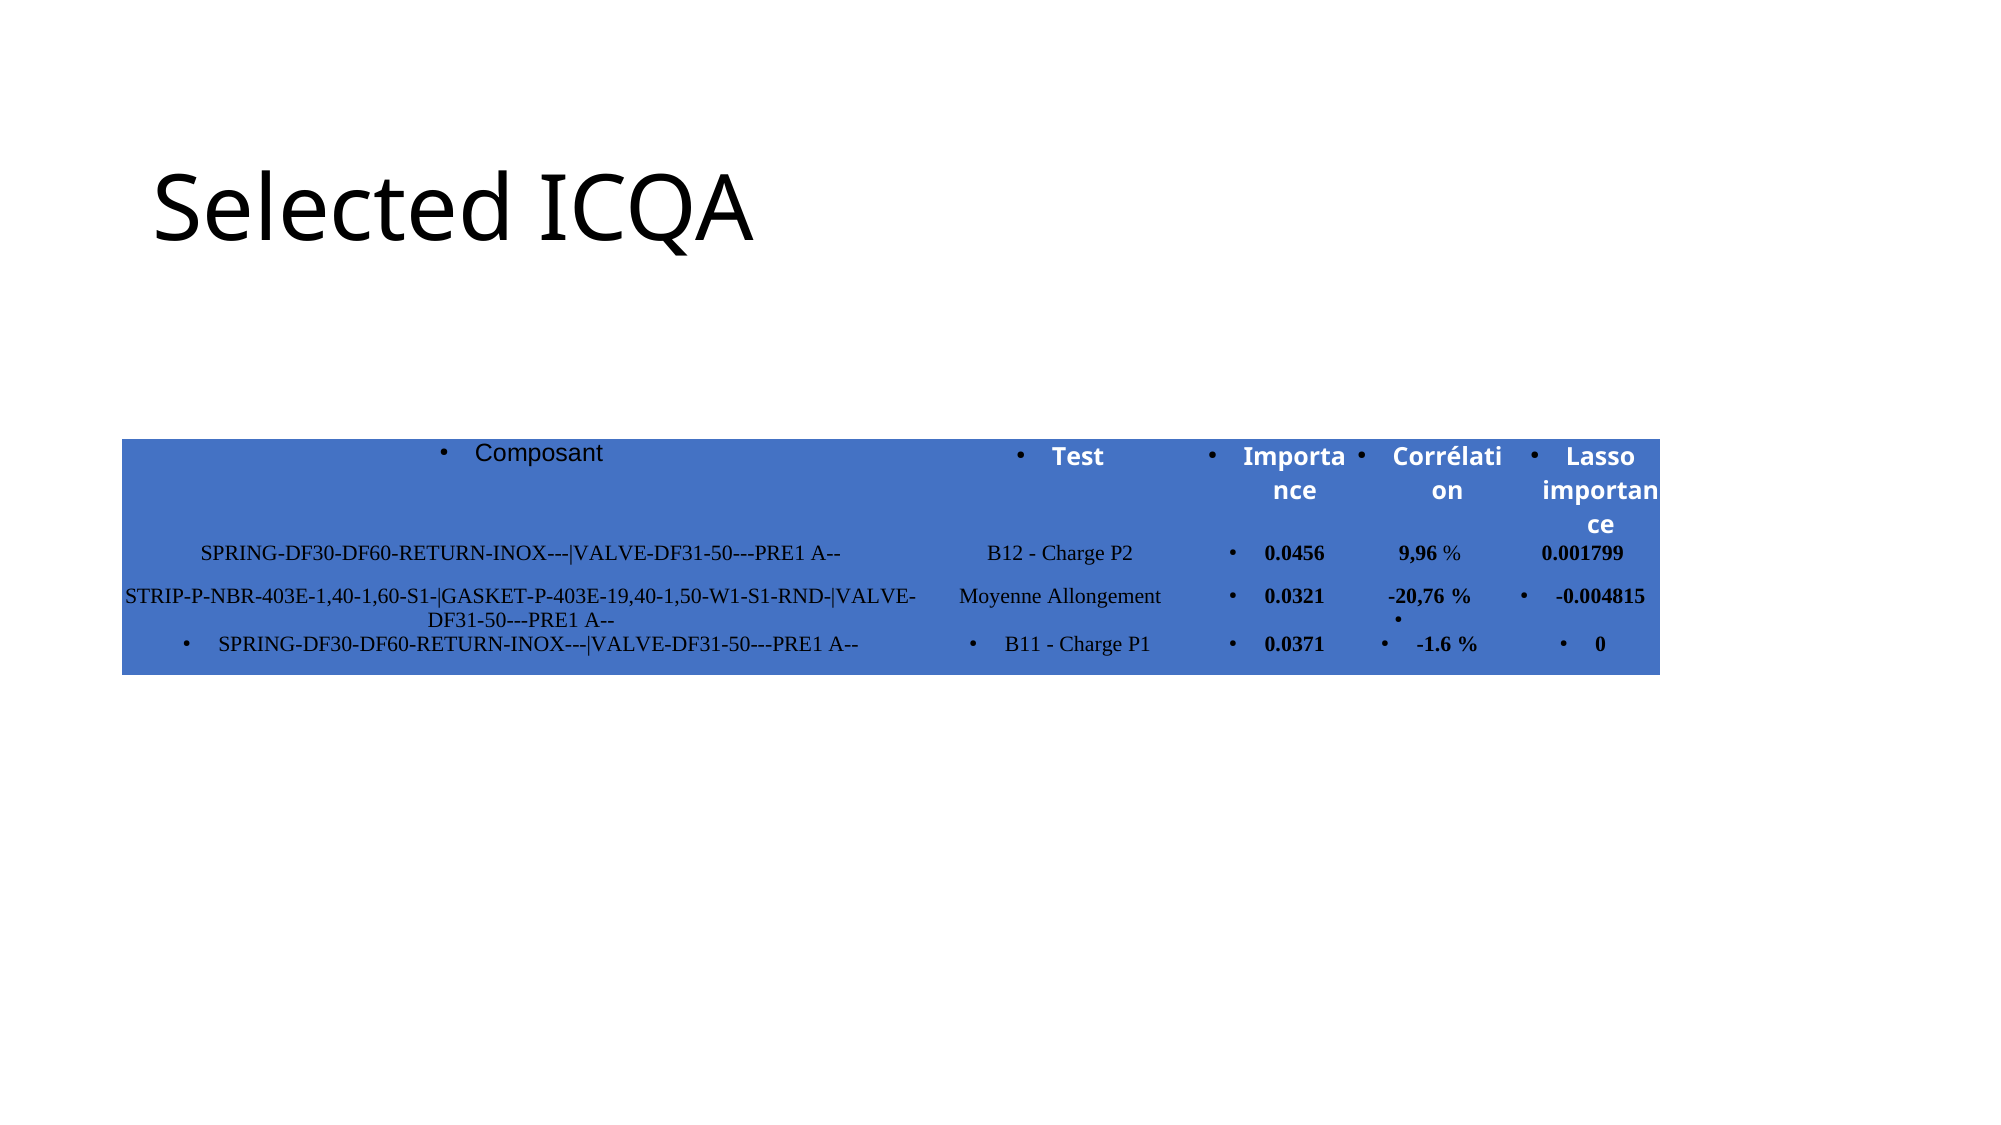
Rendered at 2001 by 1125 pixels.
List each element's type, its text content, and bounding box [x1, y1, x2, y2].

table_header Composant [122, 439, 920, 541]
table_cell -1.6 % [1354, 632, 1506, 675]
table_cell -0.004815 [1506, 584, 1660, 632]
table_cell 0 [1506, 632, 1660, 675]
table_header Corrélation [1354, 439, 1506, 541]
table_cell SPRING-DF30-DF60-RETURN-INOX---|VALVE-DF31-50---PRE1 A-- [122, 541, 920, 584]
table_cell 0.0371 [1201, 632, 1354, 675]
table_cell 0.001799 [1506, 541, 1660, 584]
table_cell B12 - Charge P2 [920, 541, 1201, 584]
table_cell 0.0456 [1201, 541, 1354, 584]
title Selected ICQA [137, 102, 1863, 320]
table_cell -20,76 % [1354, 584, 1506, 632]
table_cell B11 - Charge P1 [920, 632, 1201, 675]
table_header Test [920, 439, 1201, 541]
table_cell STRIP-P-NBR-403E-1,40-1,60-S1-|GASKET-P-403E-19,40-1,50-W1-S1-RND-|VALVE-DF31-50---PRE1 A-- [122, 584, 920, 632]
table_cell 0.0321 [1201, 584, 1354, 632]
table_cell SPRING-DF30-DF60-RETURN-INOX---|VALVE-DF31-50---PRE1 A-- [122, 632, 920, 675]
table_header Lasso importance [1506, 439, 1660, 541]
table_header Importance [1201, 439, 1354, 541]
table_cell Moyenne Allongement [920, 584, 1201, 632]
table_cell 9,96 % [1354, 541, 1506, 584]
